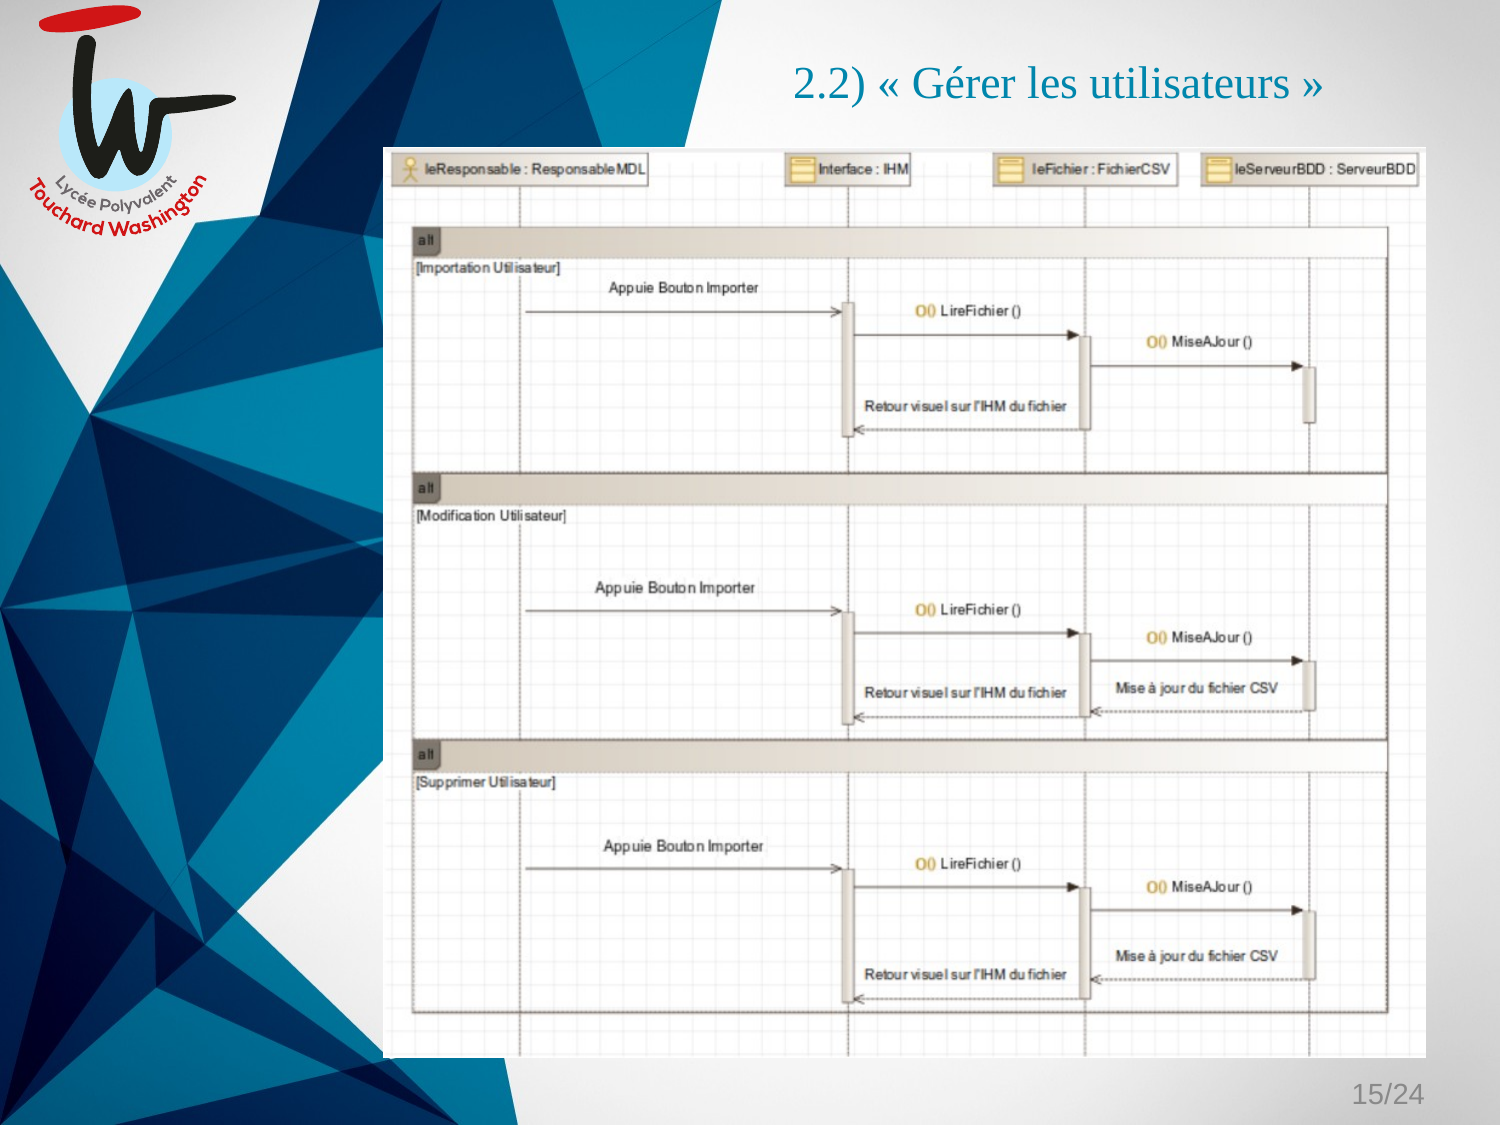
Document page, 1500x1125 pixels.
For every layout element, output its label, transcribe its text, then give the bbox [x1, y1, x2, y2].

picture [0, 0, 1500, 1125]
title 2.2) « Gérer les utilisateurs » [701, 0, 1418, 147]
